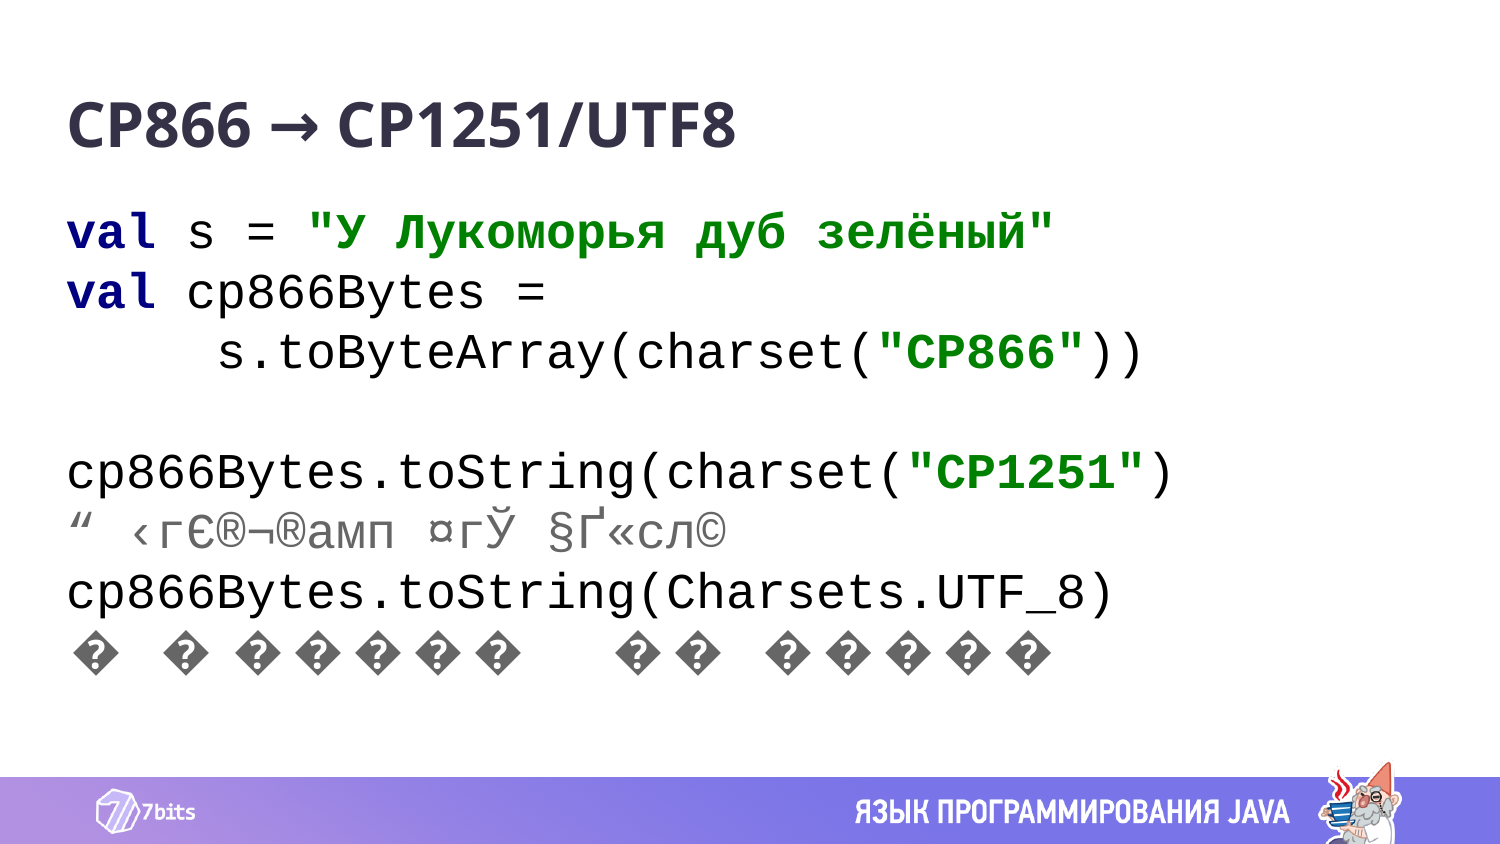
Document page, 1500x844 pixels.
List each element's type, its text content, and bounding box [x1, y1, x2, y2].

title CP866 → CP1251/UTF8 [51, 69, 1449, 164]
picture [0, 717, 1500, 844]
list val s = "У Лукоморья дуб зелёный" val cp866Bytes = s.toByteArray(charset("CP866")) cp866Bytes.toString(charset("CP1251") “ ‹гЄ®¬®амп ¤гЎ §Ґ«с­л© cp866Bytes.toString(Charsets.UTF_8) � �㪮����� �� ����� [51, 184, 1449, 745]
